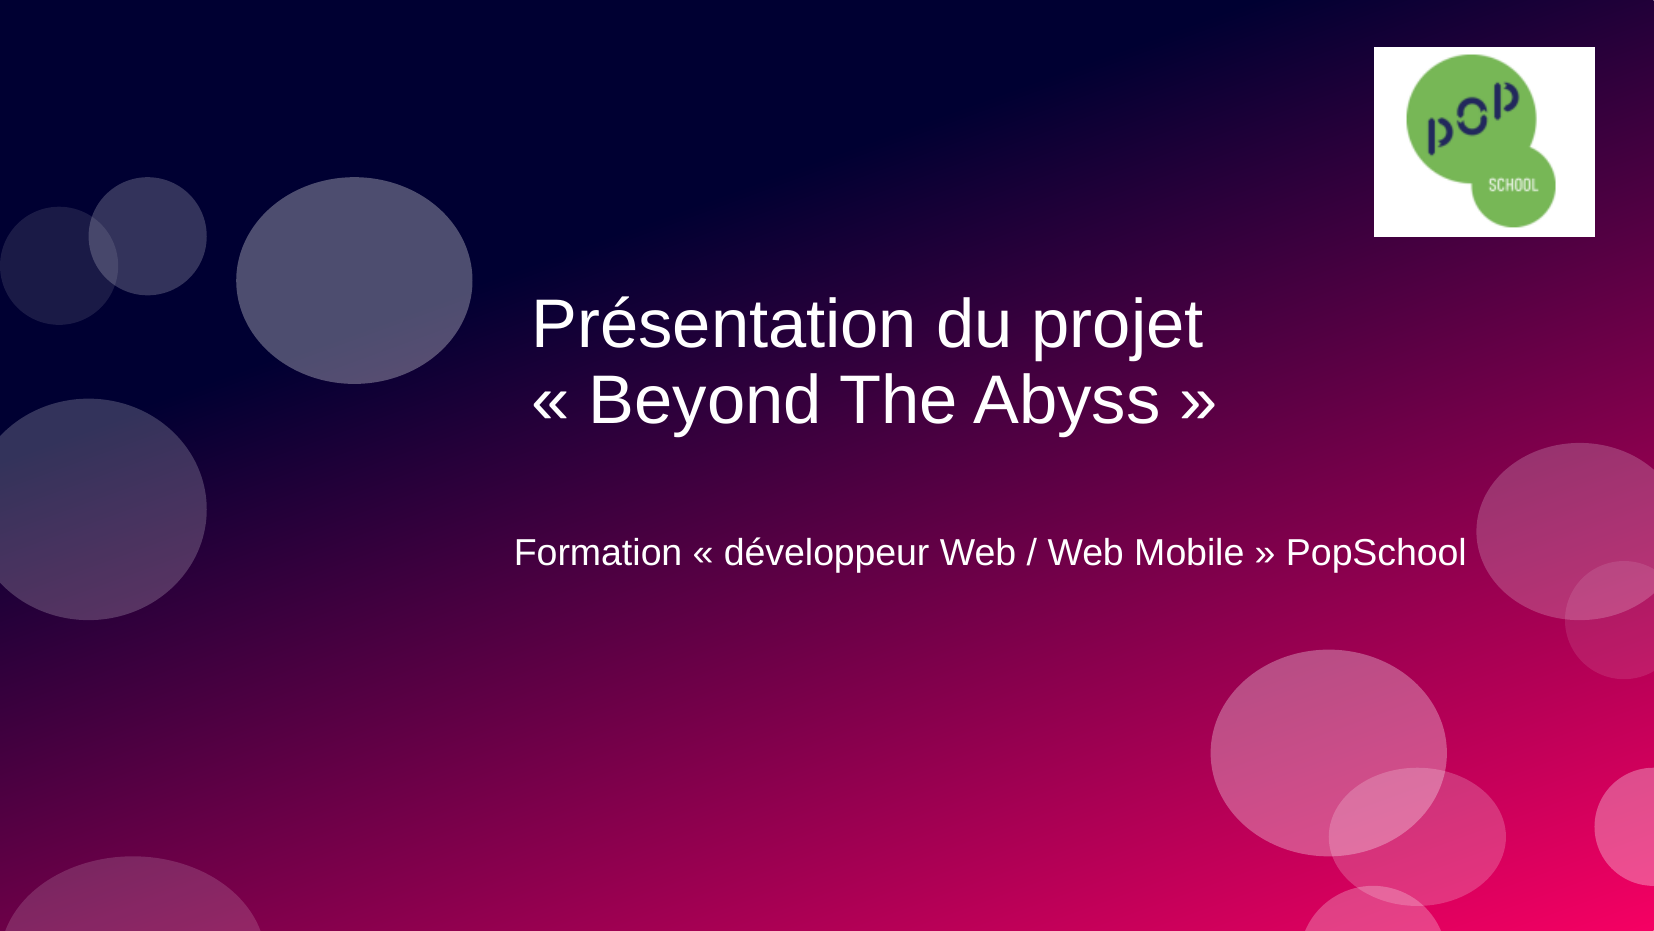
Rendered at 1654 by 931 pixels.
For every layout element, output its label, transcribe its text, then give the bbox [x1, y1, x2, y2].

picture [1374, 47, 1595, 237]
list Formation « développeur Web / Web Mobile » PopSchool [442, 531, 1506, 701]
title Présentation du projet « Beyond The Abyss » [531, 280, 1418, 443]
